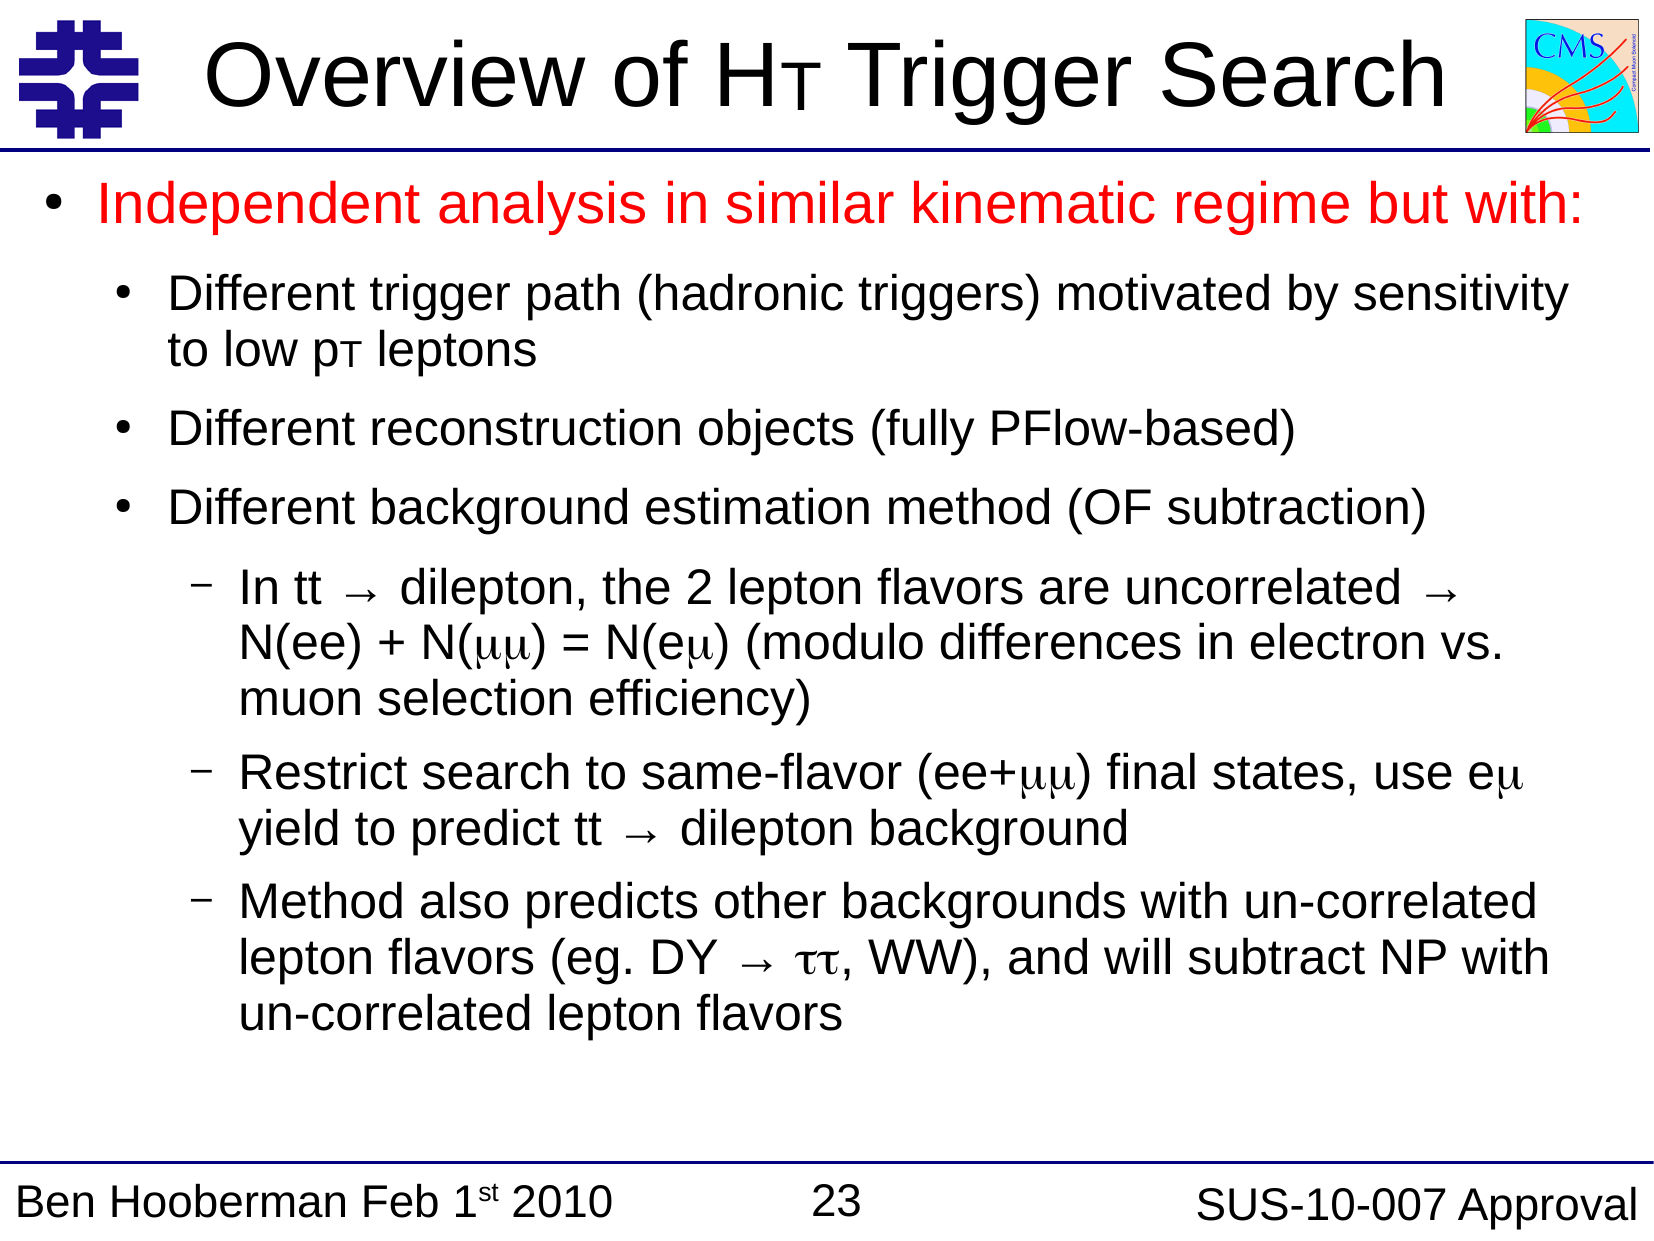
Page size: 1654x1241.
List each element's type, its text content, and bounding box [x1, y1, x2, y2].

title Overview of HT Trigger Search [0, 0, 1654, 151]
list Independent analysis in similar kinematic regime but with: Different trigger path (hadronic triggers) motivated by sensitivity to low pT leptons Different reconstruction objects (fully PFlow-based) Different background estimation method (OF subtraction) In tt → dilepton, the 2 lepton flavors are uncorrelated → N(ee) + N(mm) = N(em) (modulo differences in electron vs. muon selection efficiency) Restrict search to same-flavor (ee+mm) final states, use em yield to predict tt → dilepton background Method also predicts other backgrounds with un-correlated lepton flavors (eg. DY → tt, WW), and will subtract NP with un-correlated lepton flavors [25, 170, 1601, 1153]
